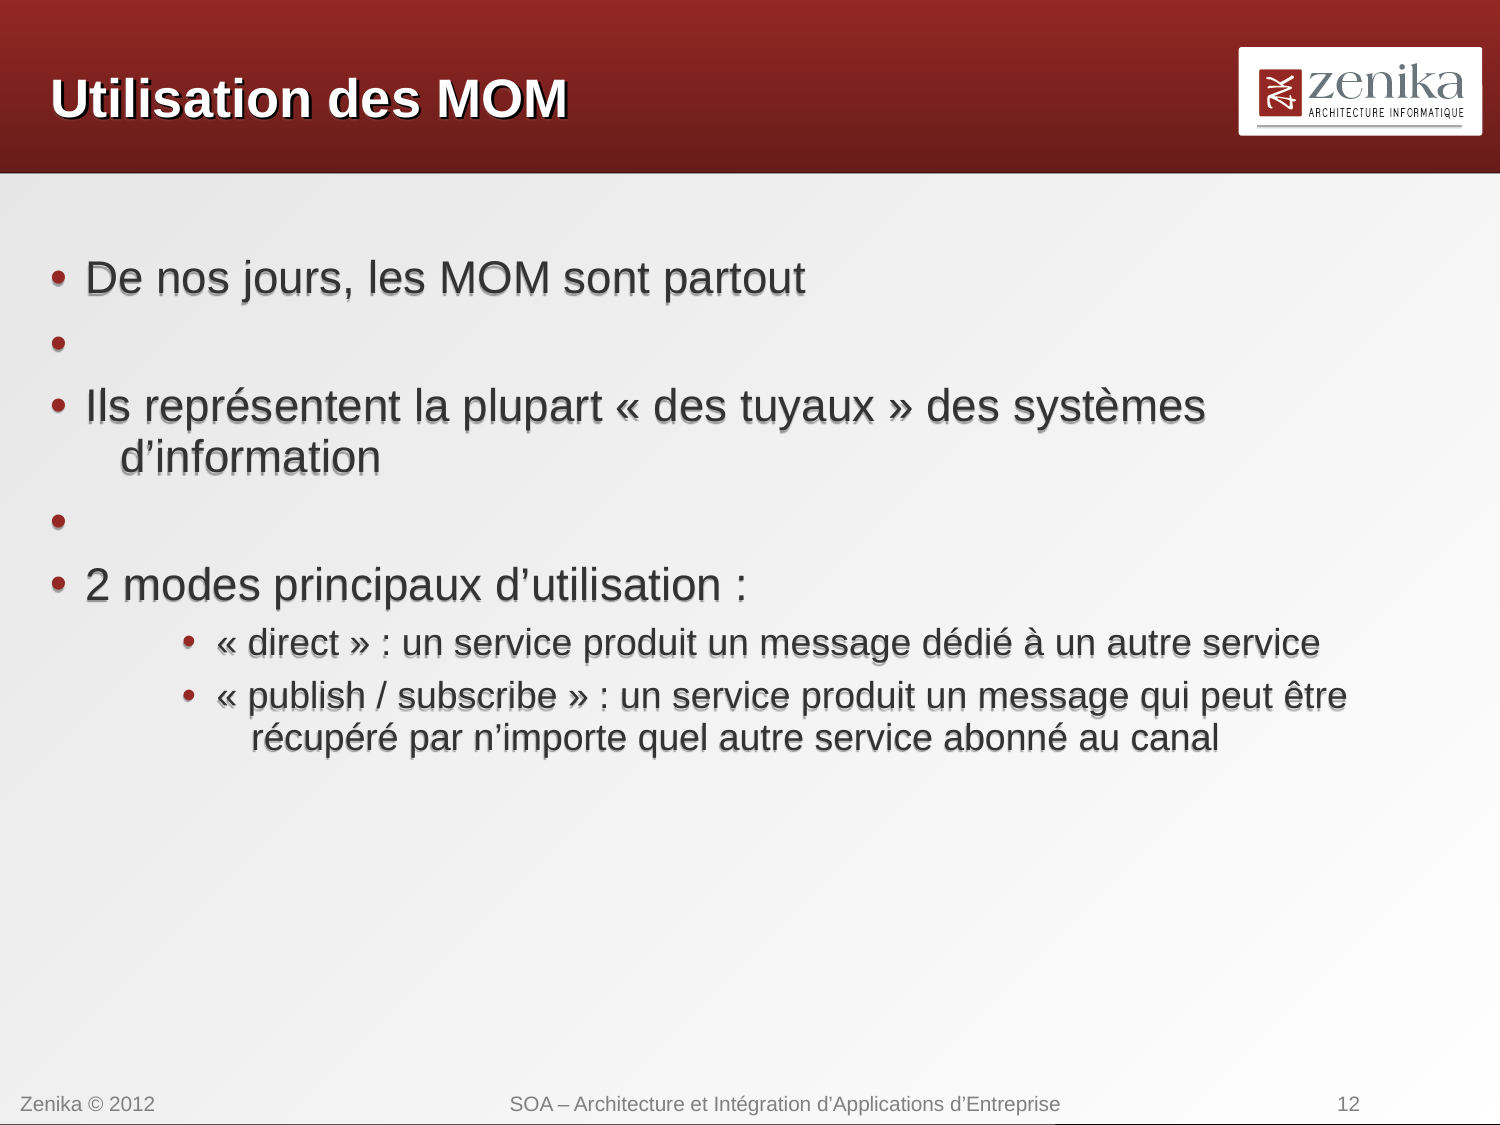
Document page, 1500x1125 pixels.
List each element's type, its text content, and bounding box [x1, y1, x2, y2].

list De nos jours, les MOM sont partout Ils représentent la plupart « des tuyaux » des systèmes d’information 2 modes principaux d’utilisation : « direct » : un service produit un message dédié à un autre service « publish / subscribe » : un service produit un message qui peut être récupéré par n’importe quel autre service abonné au canal [50, 249, 1435, 1064]
title Utilisation des MOM [50, 22, 1206, 172]
